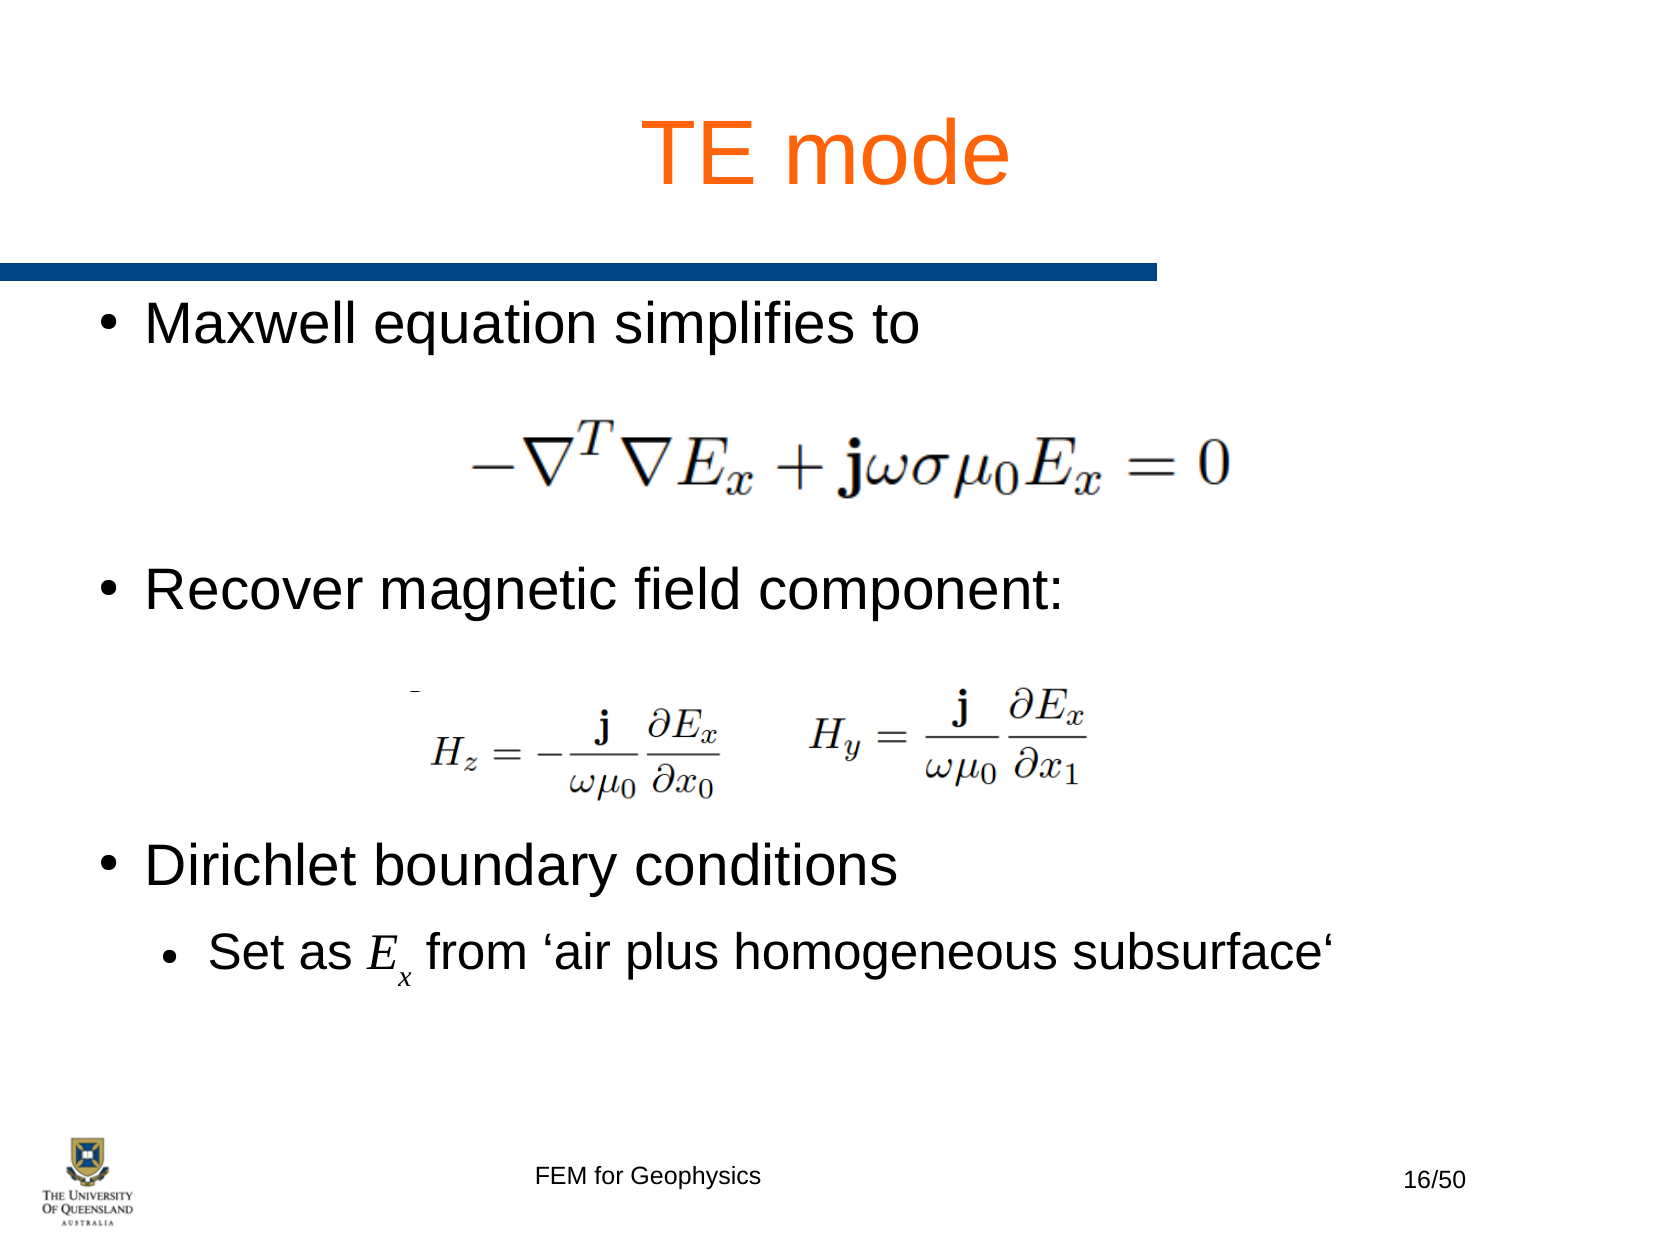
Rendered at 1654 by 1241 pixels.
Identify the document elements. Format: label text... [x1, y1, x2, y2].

title TE mode [82, 49, 1571, 257]
picture [417, 396, 1262, 523]
picture [399, 691, 759, 821]
picture [35, 1133, 142, 1235]
list Maxwell equation simplifies to Recover magnetic field component: Dirichlet boundary conditions Set as Ex from ‘air plus homogeneous subsurface‘ [82, 290, 1571, 1087]
picture [786, 668, 1119, 793]
